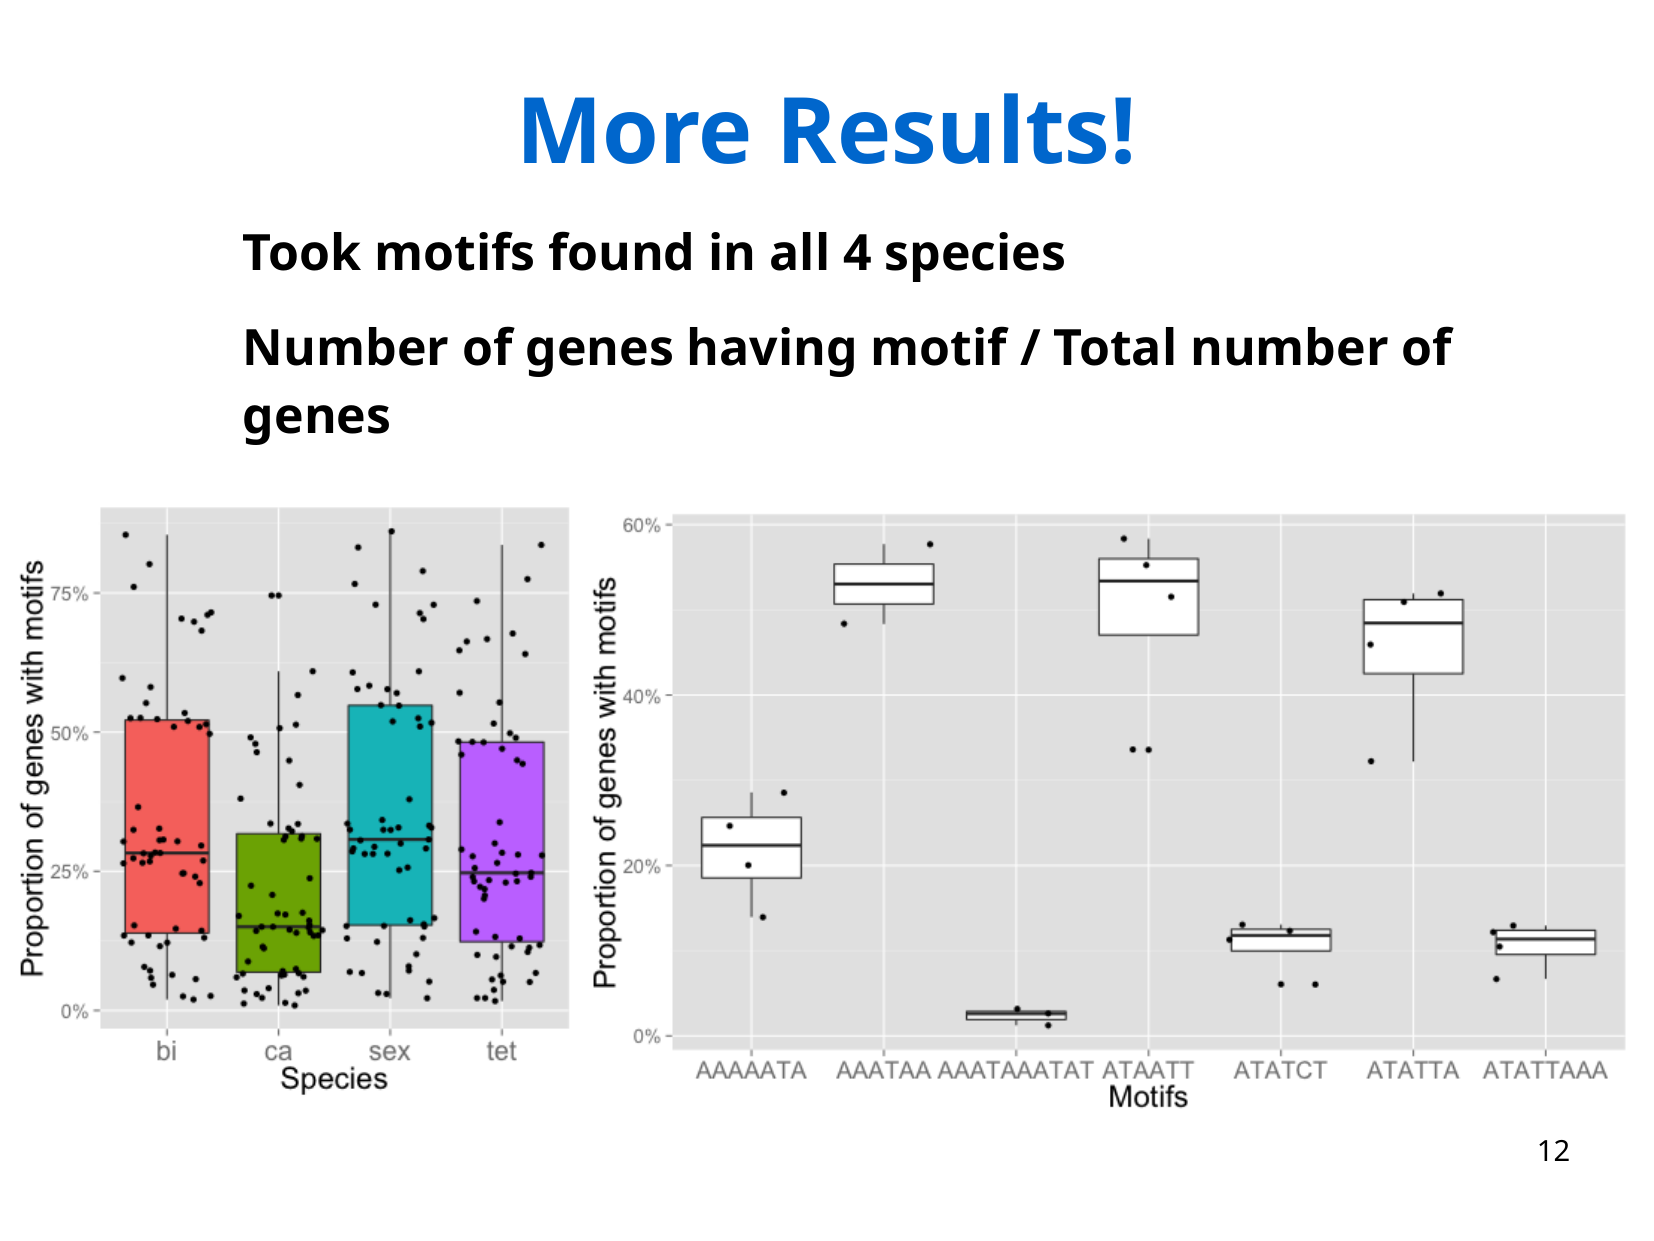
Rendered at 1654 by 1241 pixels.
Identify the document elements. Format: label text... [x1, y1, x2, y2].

text_box Number of genes having motif / Total number of genes [228, 304, 1594, 376]
text_box Took motifs found in all 4 species [228, 210, 1354, 281]
text_box More Results! [156, 57, 1497, 176]
picture [0, 479, 1653, 1128]
